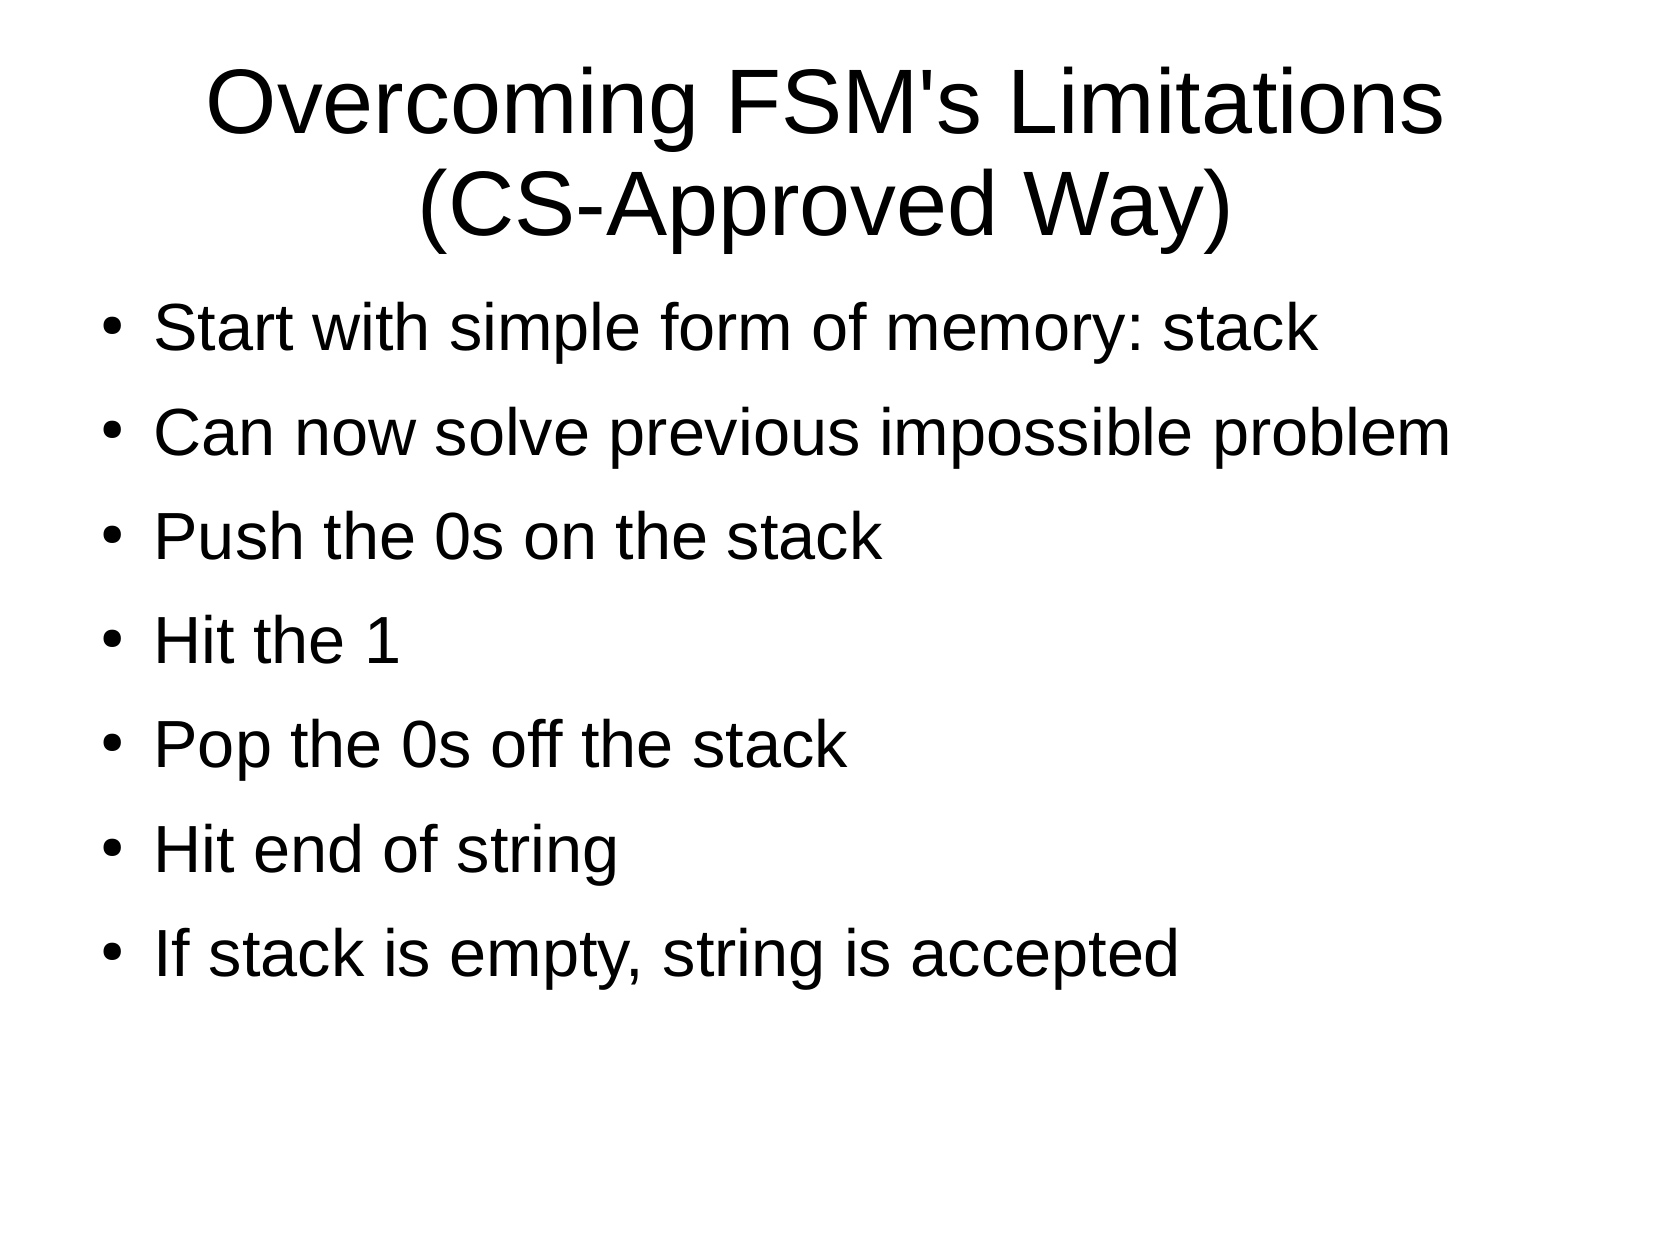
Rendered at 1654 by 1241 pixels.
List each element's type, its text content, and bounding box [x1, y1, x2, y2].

title Overcoming FSM's Limitations (CS-Approved Way) [82, 49, 1571, 257]
list Start with simple form of memory: stack Can now solve previous impossible problem Push the 0s on the stack Hit the 1 Pop the 0s off the stack Hit end of string If stack is empty, string is accepted [82, 290, 1538, 1010]
